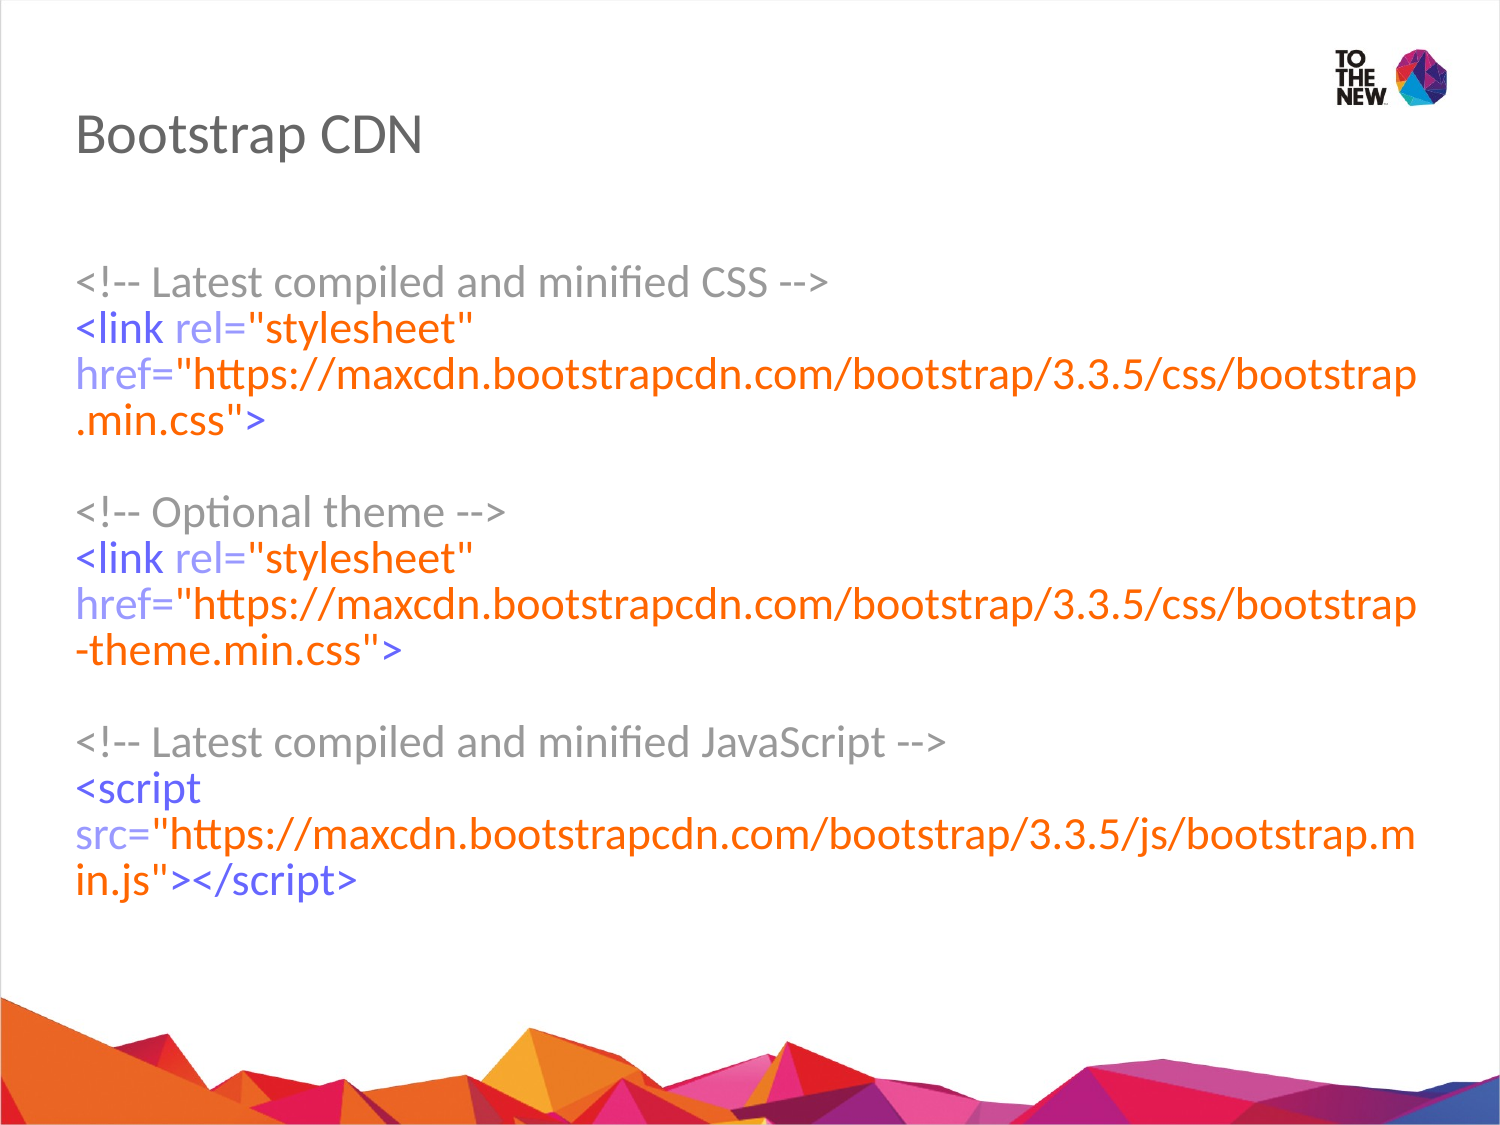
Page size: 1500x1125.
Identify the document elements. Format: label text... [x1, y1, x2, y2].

title Bootstrap CDN [75, 44, 1425, 233]
list <!-- Latest compiled and minified CSS --> <link rel="stylesheet" href="https://maxcdn.bootstrapcdn.com/bootstrap/3.3.5/css/bootstrap.min.css"> <!-- Optional theme --> <link rel="stylesheet" href="https://maxcdn.bootstrapcdn.com/bootstrap/3.3.5/css/bootstrap-theme.min.css"> <!-- Latest compiled and minified JavaScript --> <script src="https://maxcdn.bootstrapcdn.com/bootstrap/3.3.5/js/bootstrap.min.js"></script> [75, 263, 1425, 916]
picture [0, 0, 1500, 1125]
